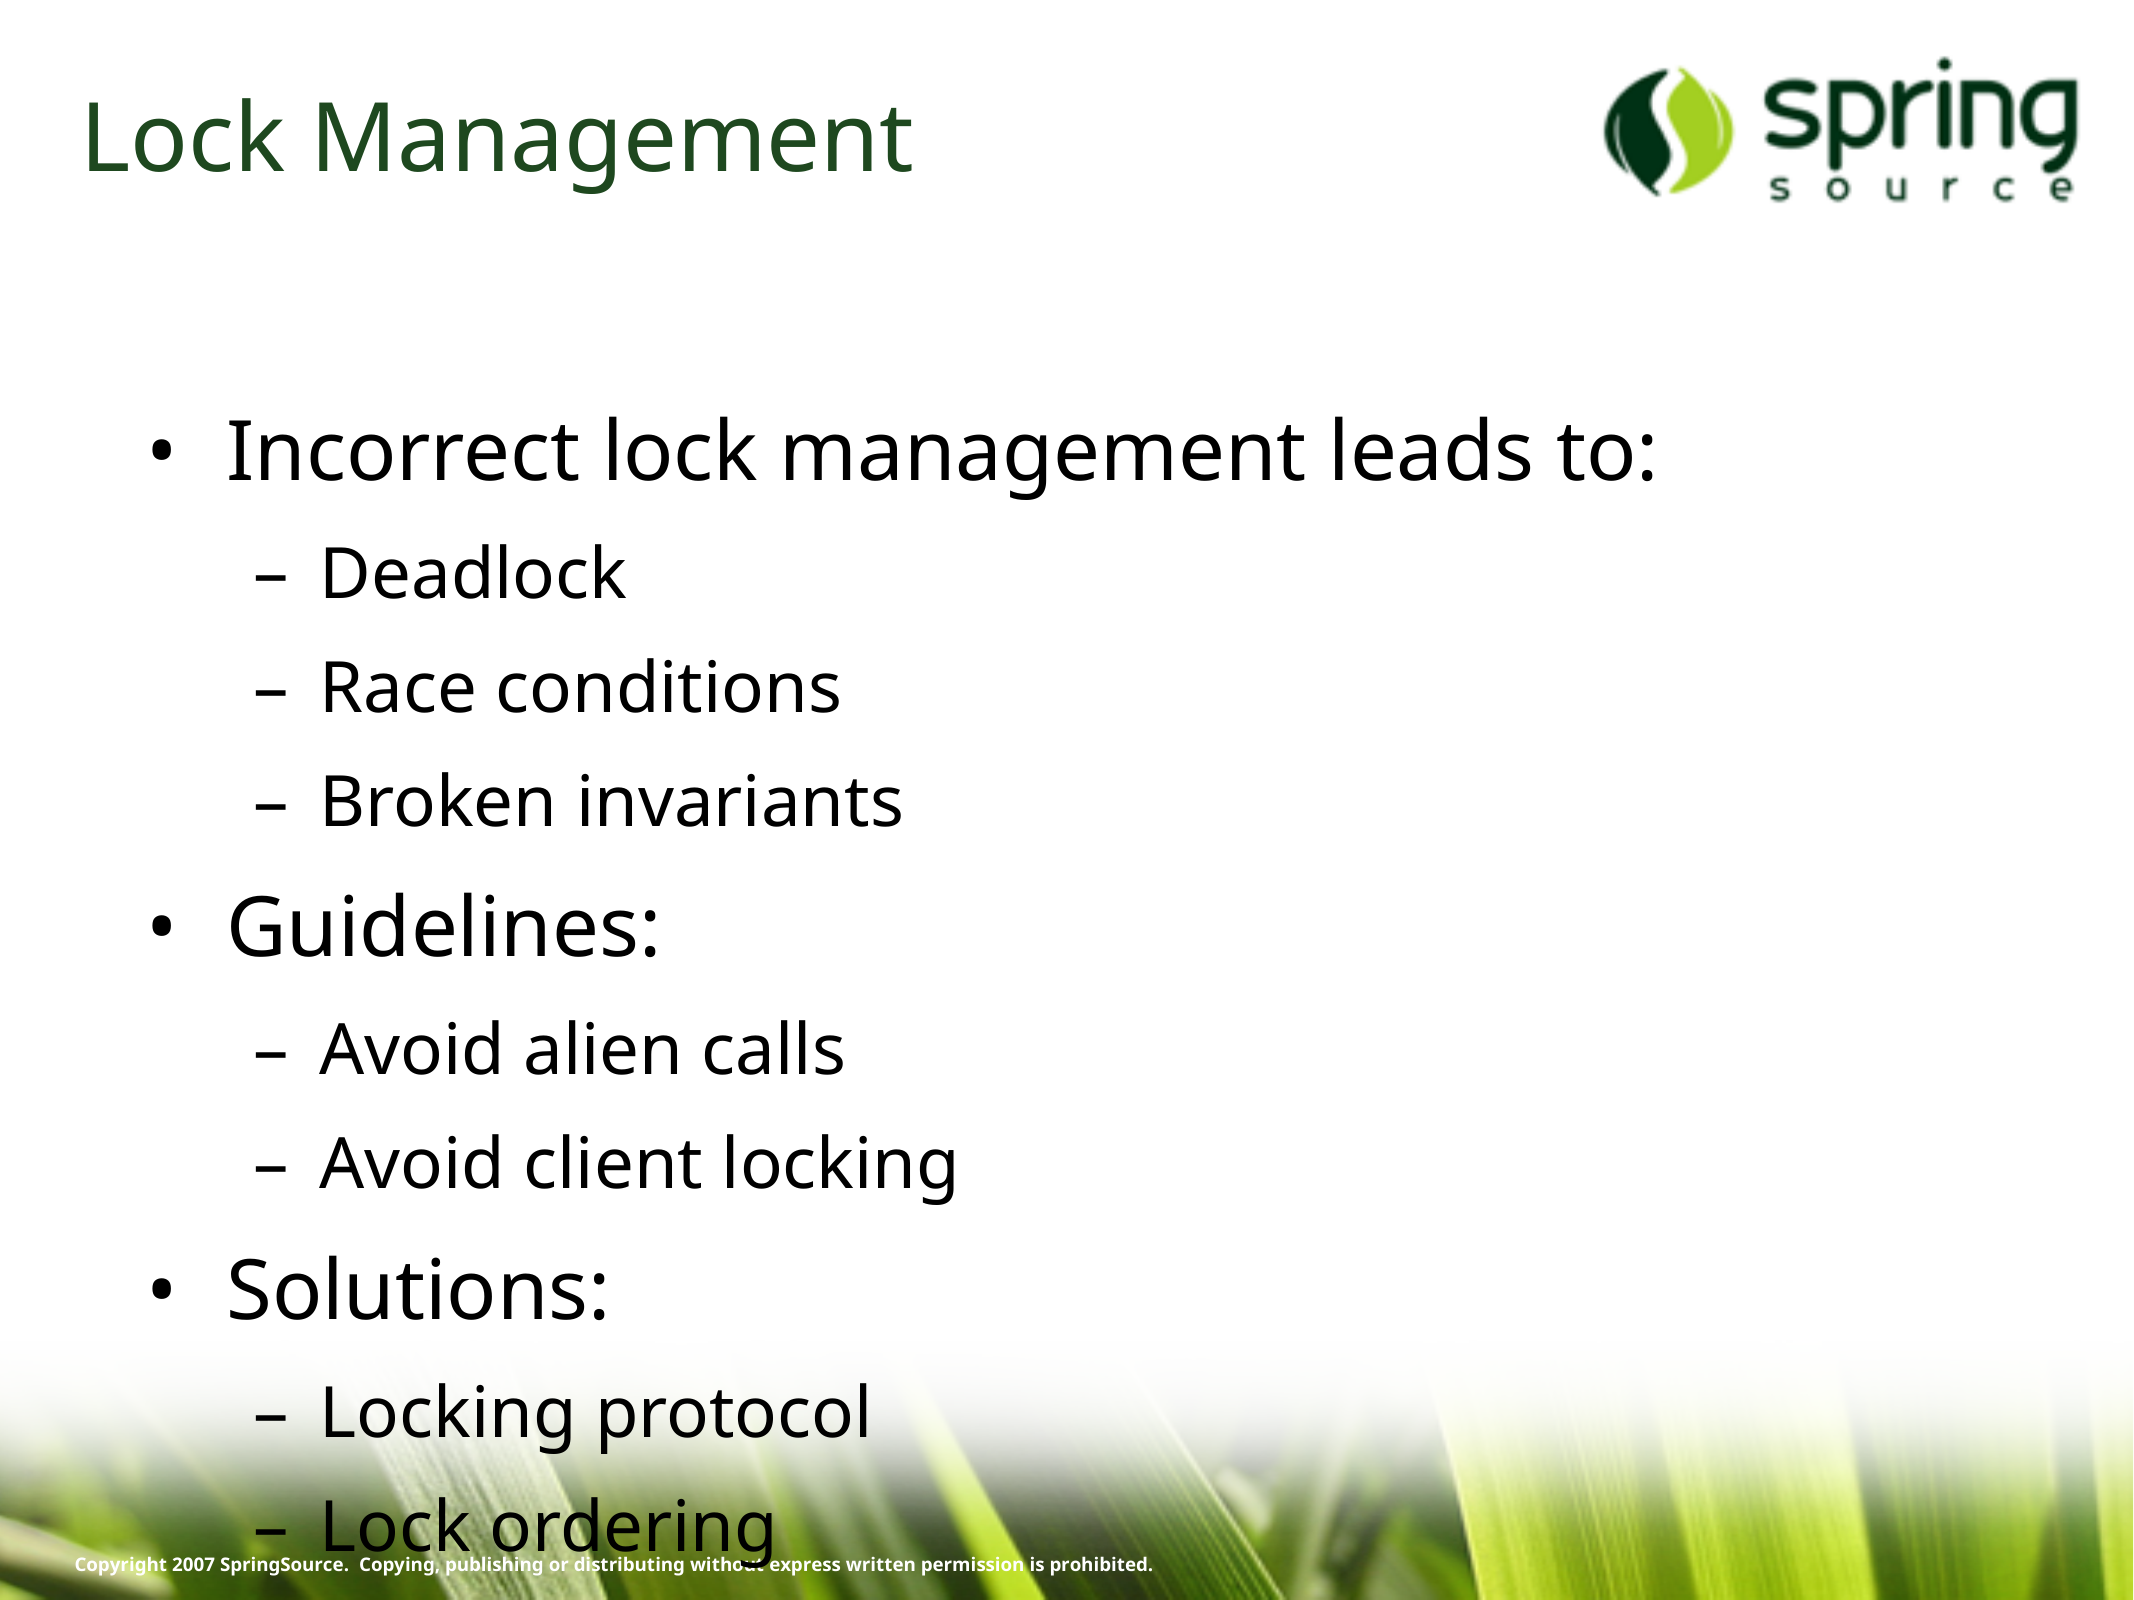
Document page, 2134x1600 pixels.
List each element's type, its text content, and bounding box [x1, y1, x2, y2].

title Lock Management [80, 16, 1548, 253]
picture [0, 1340, 2134, 1600]
list Incorrect lock management leads to: Deadlock Race conditions Broken invariants Guidelines: Avoid alien calls Avoid client locking Solutions: Locking protocol Lock ordering [146, 391, 1982, 1463]
picture [1555, 46, 2134, 224]
